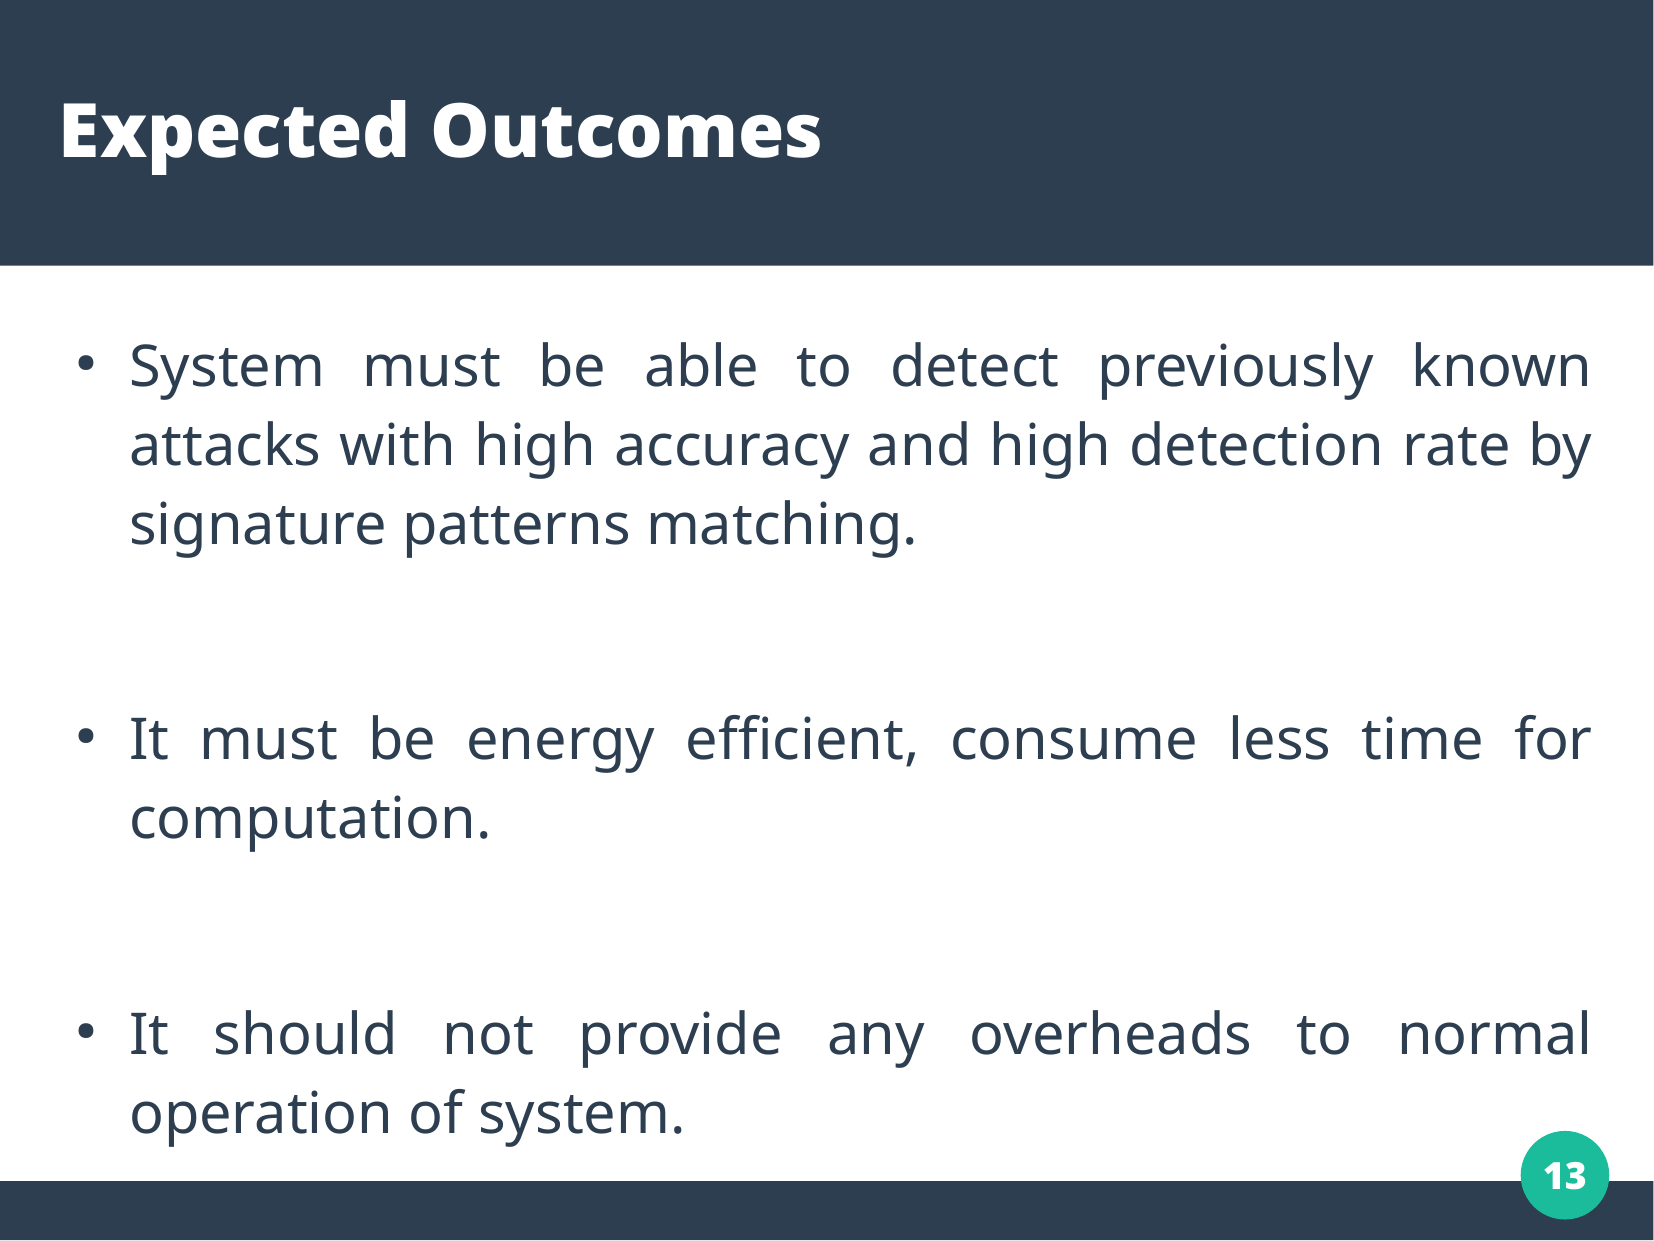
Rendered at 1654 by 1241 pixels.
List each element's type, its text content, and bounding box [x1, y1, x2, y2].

title Expected Outcomes [59, 49, 1595, 207]
list System must be able to detect previously known attacks with high accuracy and high detection rate by signature patterns matching. It must be energy efficient, consume less time for computation. It should not provide any overheads to normal operation of system. [59, 324, 1595, 1152]
